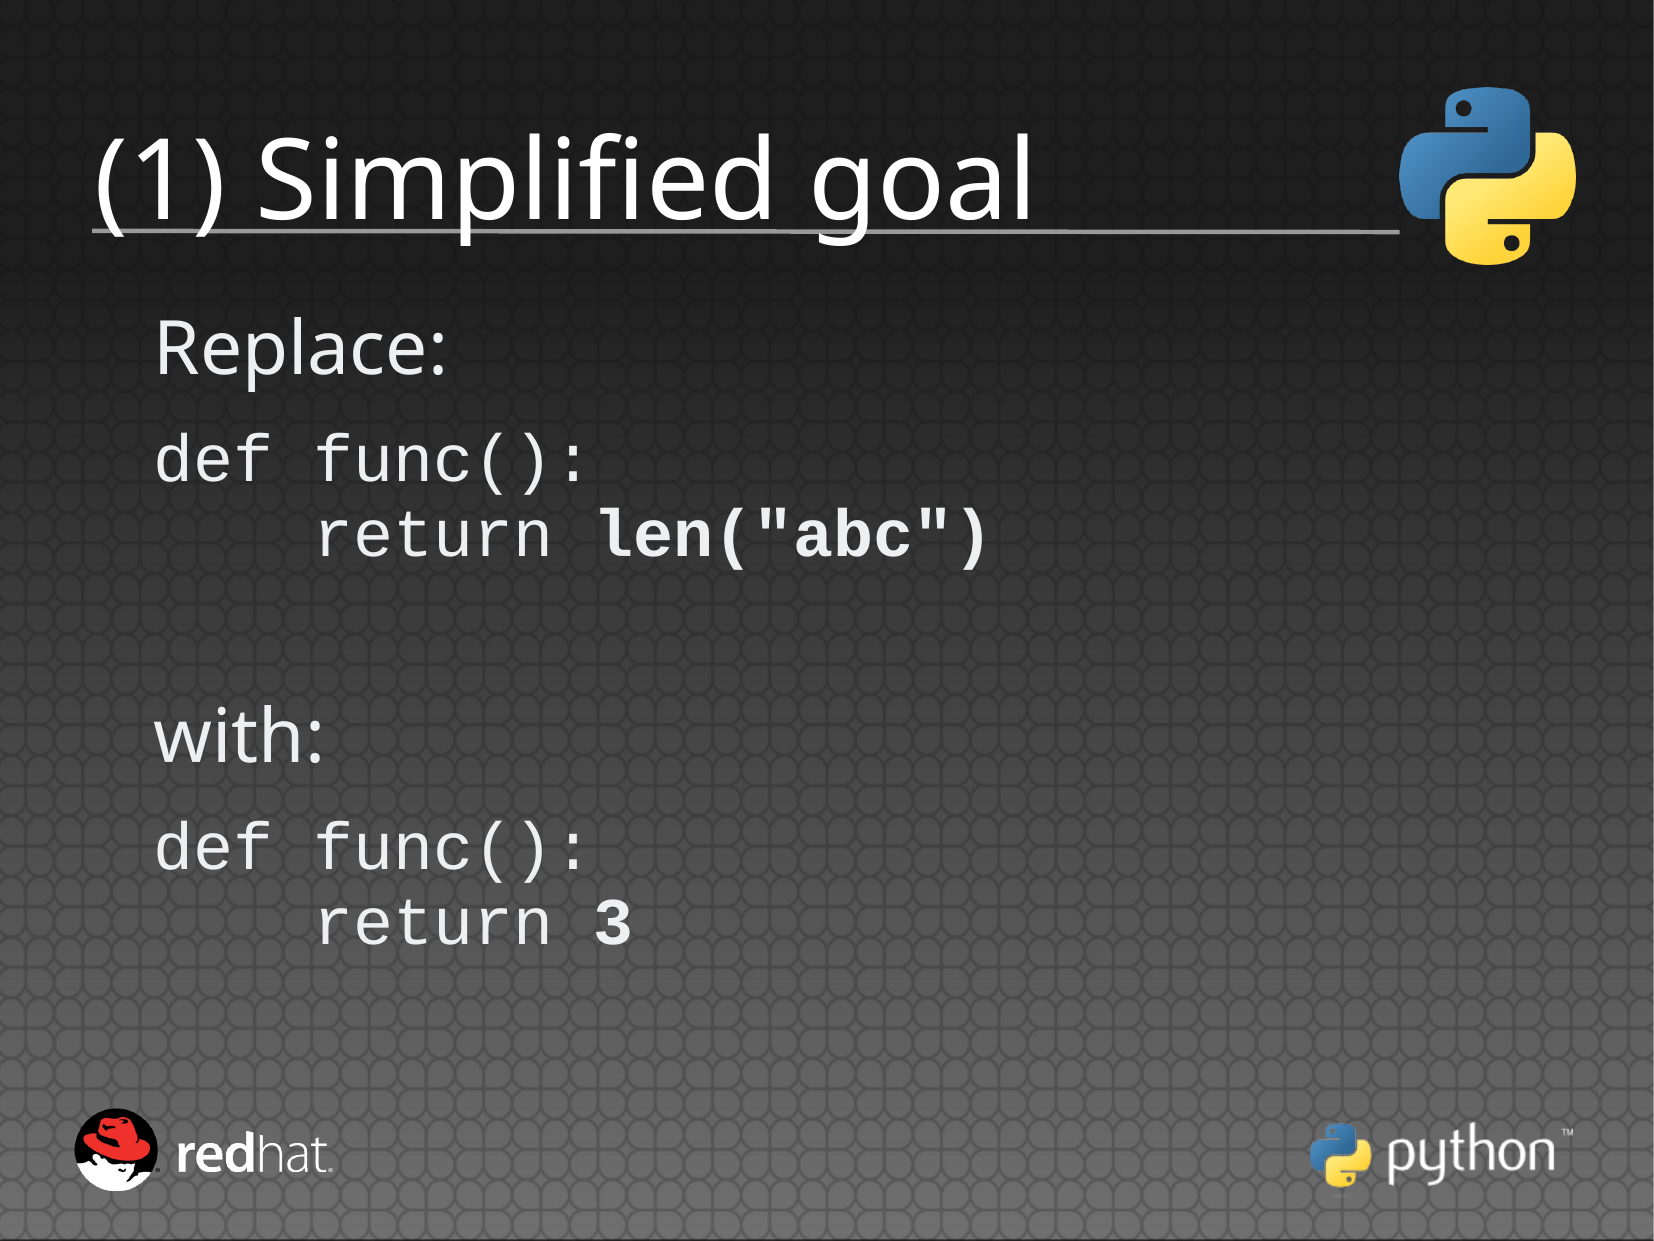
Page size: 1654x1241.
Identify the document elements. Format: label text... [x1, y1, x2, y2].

title (1) Simplified goal [94, 100, 1426, 251]
picture [0, 0, 1654, 1241]
list Replace: def func(): return len("abc") with: def func(): return 3 [82, 293, 1571, 1034]
